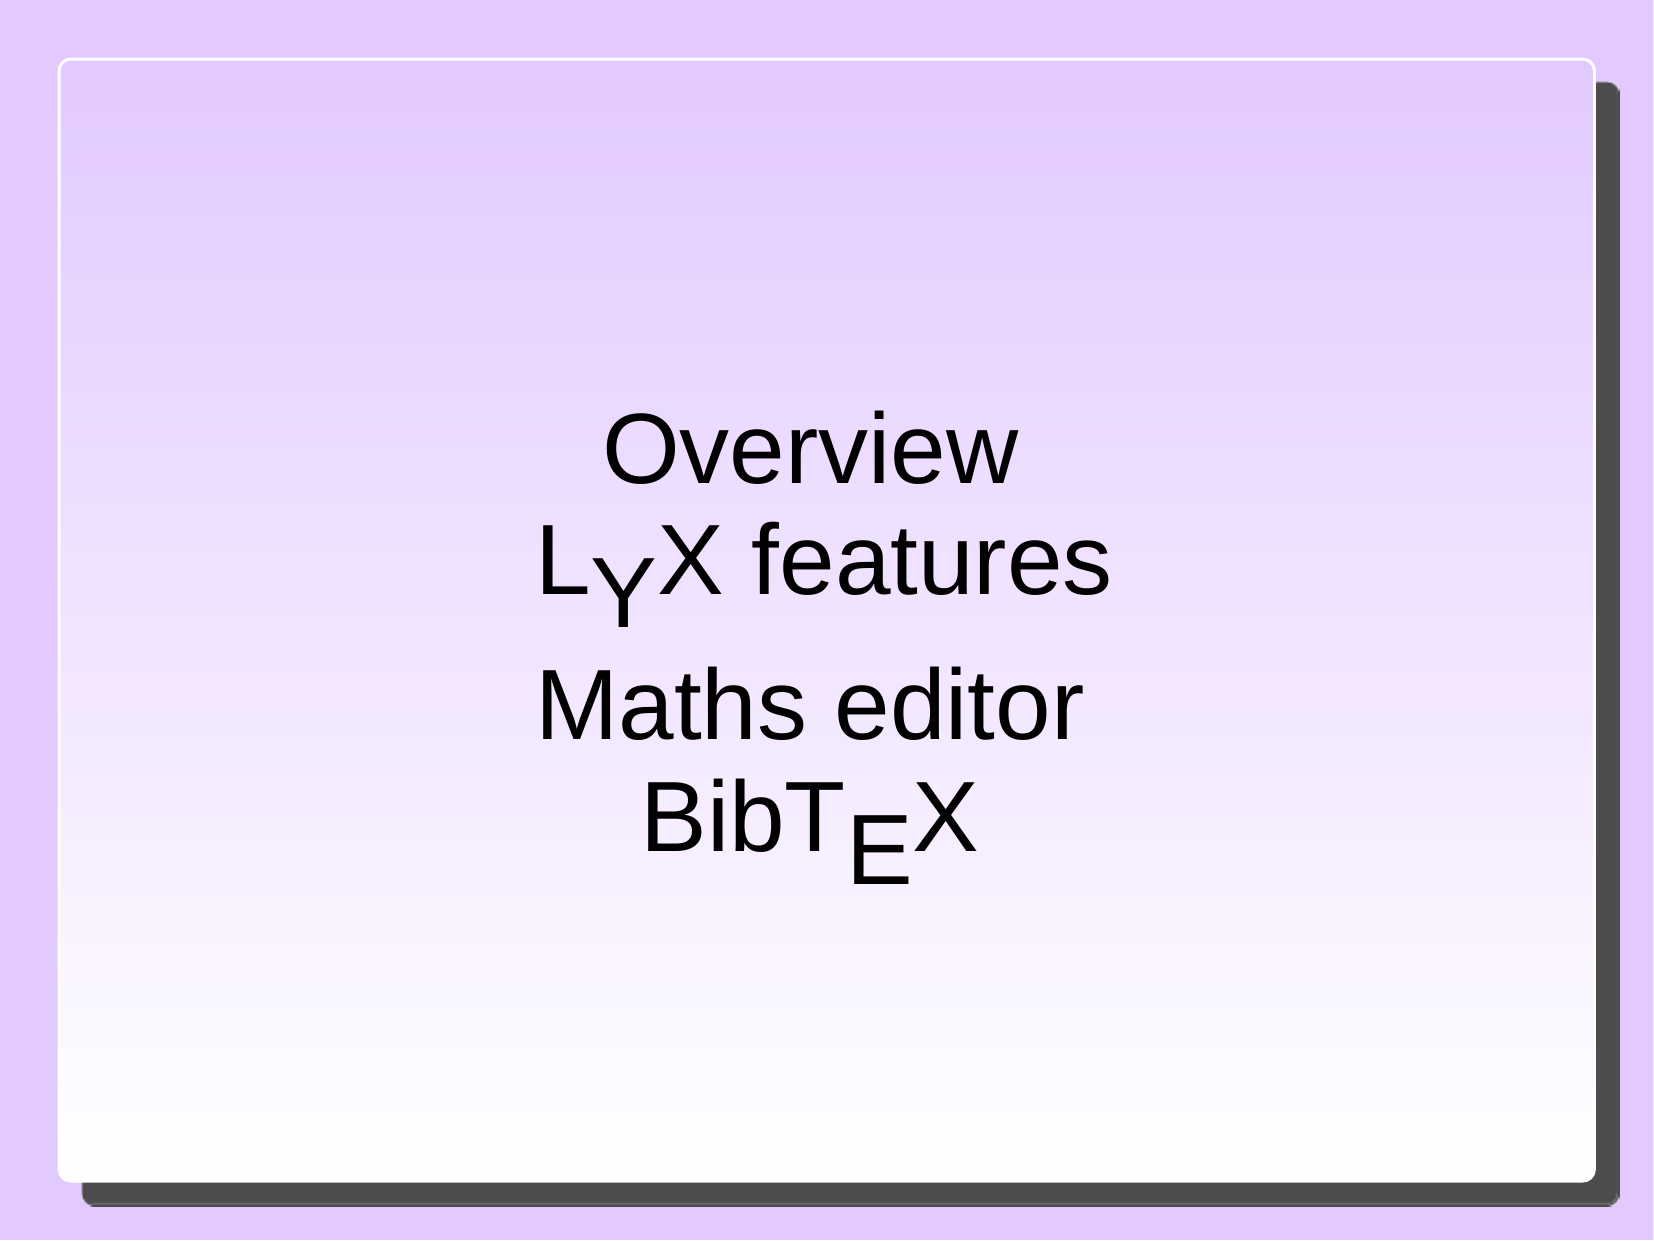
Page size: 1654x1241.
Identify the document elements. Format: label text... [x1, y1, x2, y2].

text_box Overview LYX features Maths editor BibTEX [118, 265, 1531, 1033]
